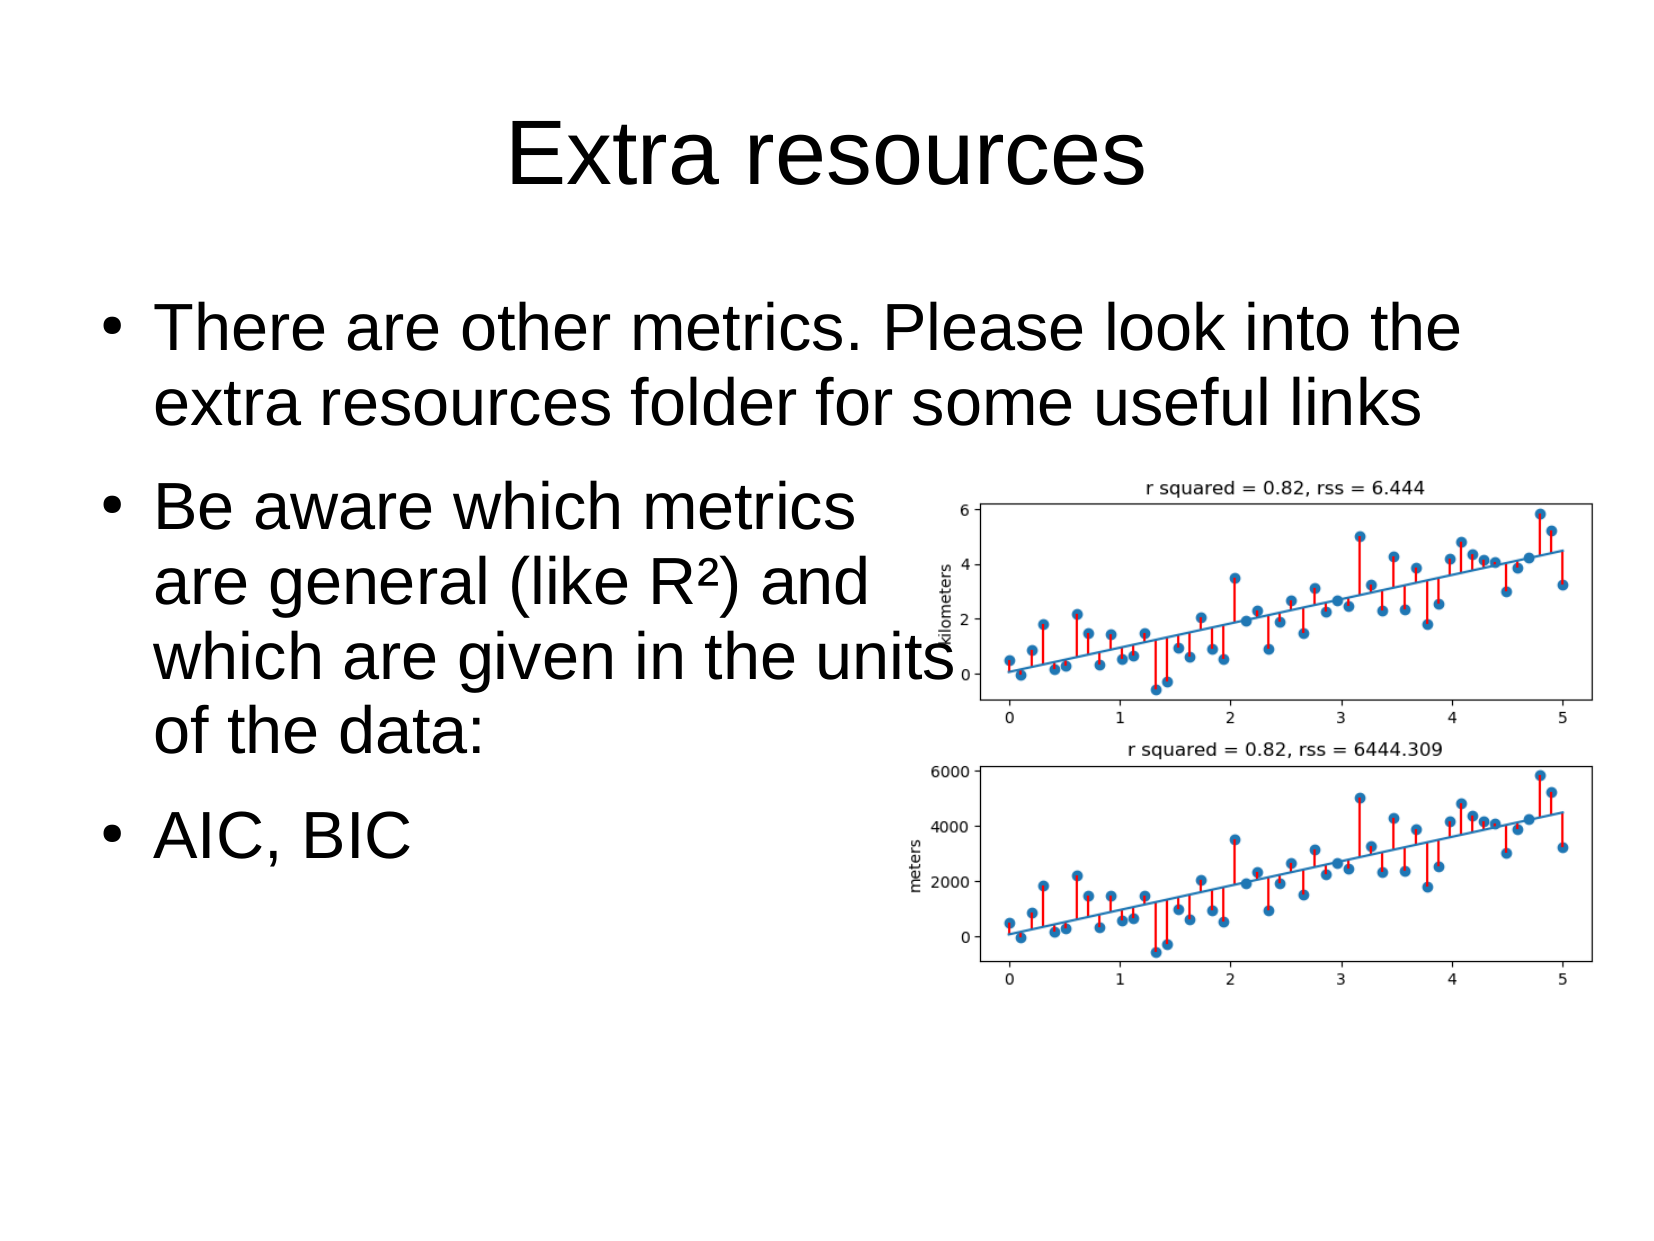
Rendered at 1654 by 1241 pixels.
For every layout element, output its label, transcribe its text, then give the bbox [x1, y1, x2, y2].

list There are other metrics. Please look into the extra resources folder for some useful links Be aware which metrics are general (like R²) and which are given in the units of the data: AIC, BIC [82, 290, 1571, 1010]
picture [1571, 464, 1612, 1006]
title Extra resources [82, 49, 1571, 257]
